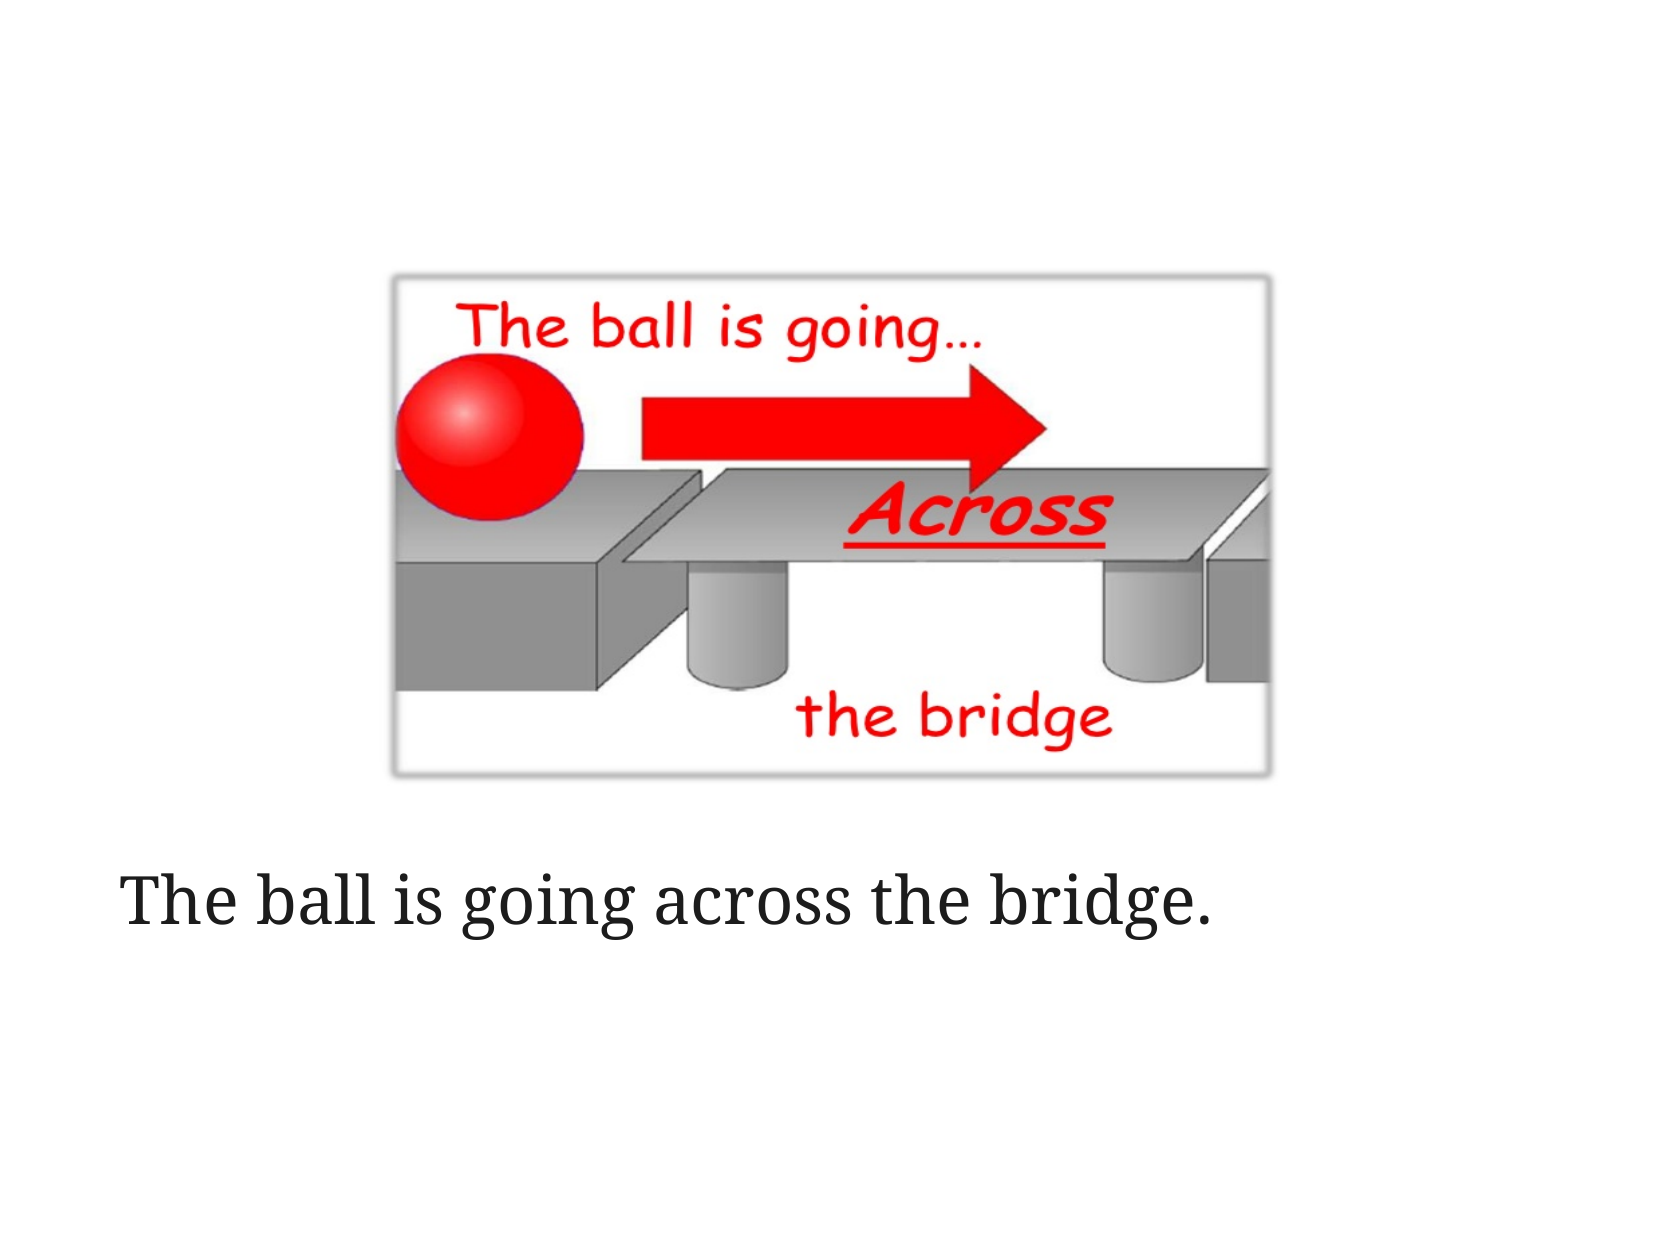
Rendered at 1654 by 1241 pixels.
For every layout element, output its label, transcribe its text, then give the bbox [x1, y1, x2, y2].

picture [345, 200, 1320, 850]
text_box The ball is going across the bridge. [104, 854, 1455, 948]
